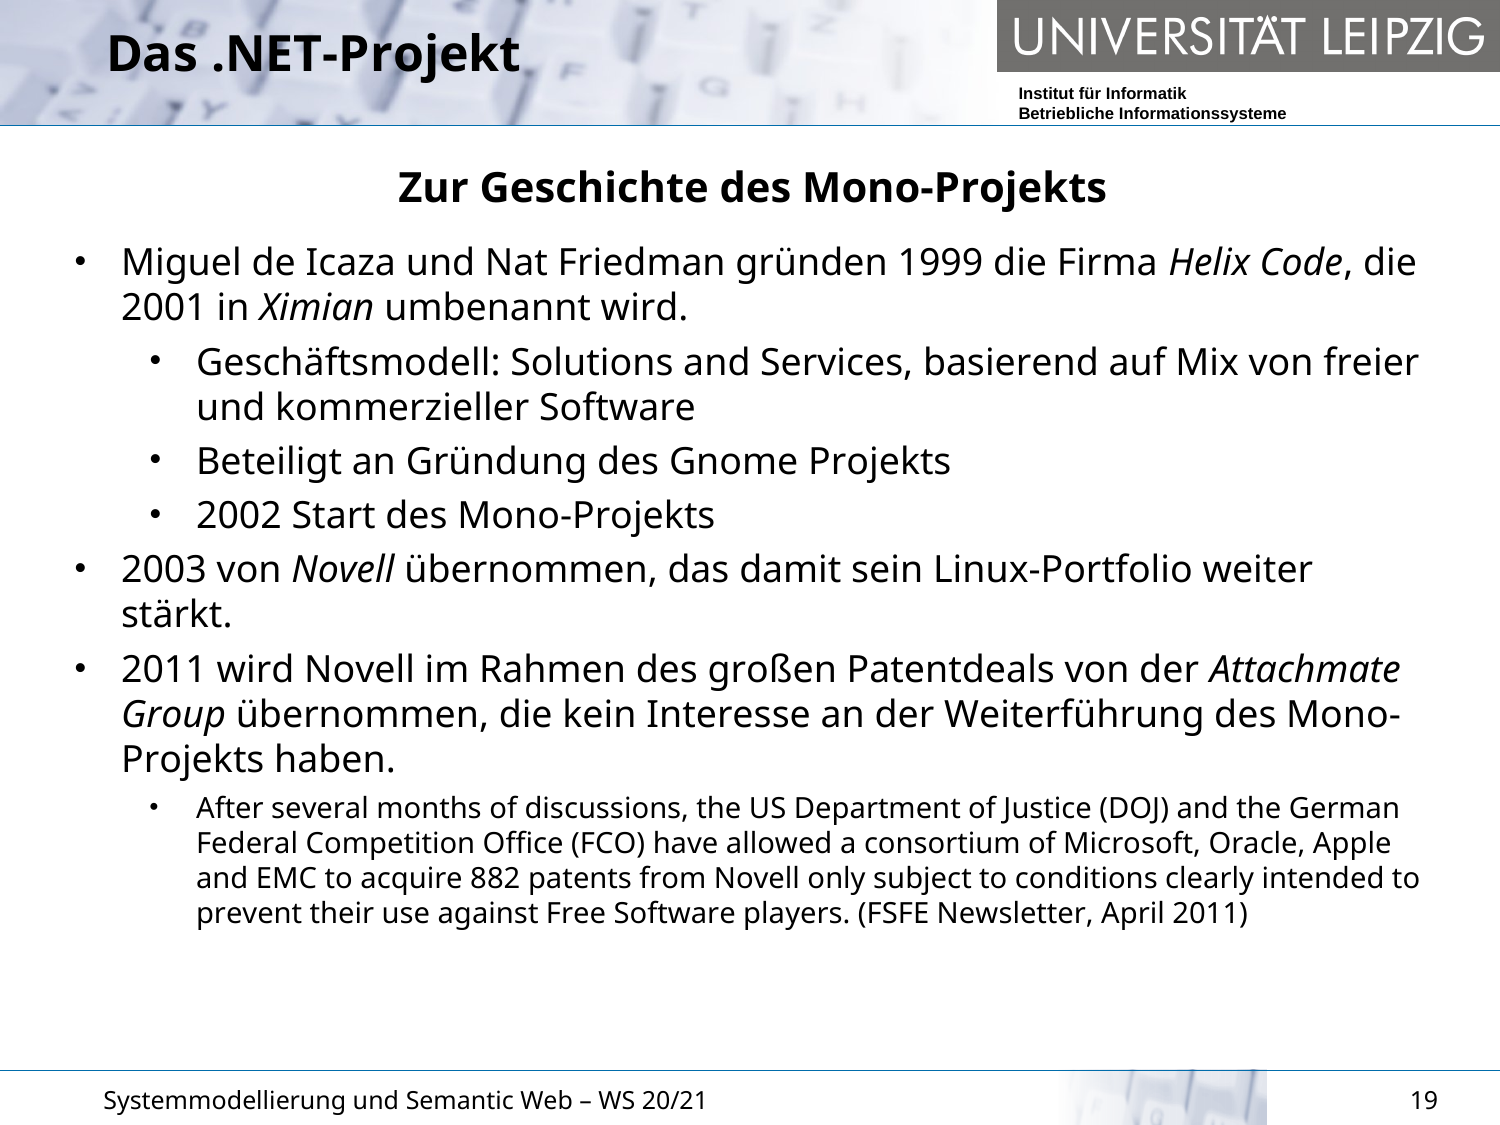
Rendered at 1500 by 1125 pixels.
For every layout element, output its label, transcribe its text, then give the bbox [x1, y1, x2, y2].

text_box Zur Geschichte des Mono-Projekts Miguel de Icaza und Nat Friedman gründen 1999 die Firma Helix Code, die 2001 in Ximian umbenannt wird. Geschäftsmodell: Solutions and Services, basierend auf Mix von freier und kommerzieller Software Beteiligt an Gründung des Gnome Projekts 2002 Start des Mono-Projekts 2003 von Novell übernommen, das damit sein Linux-Portfolio weiter stärkt. 2011 wird Novell im Rahmen des großen Patentdeals von der Attachmate Group übernommen, die kein Interesse an der Weiterführung des Mono-Projekts haben. After several months of discussions, the US Department of Justice (DOJ) and the German Federal Competition Office (FCO) have allowed a consortium of Microsoft, Oracle, Apple and EMC to acquire 882 patents from Novell only subject to conditions clearly intended to prevent their use against Free Software players. (FSFE Newsletter, April 2011) [59, 153, 1447, 937]
picture [1057, 1071, 1267, 1125]
picture [0, 0, 1500, 125]
text_box Das .NET-Projekt [91, 13, 537, 90]
